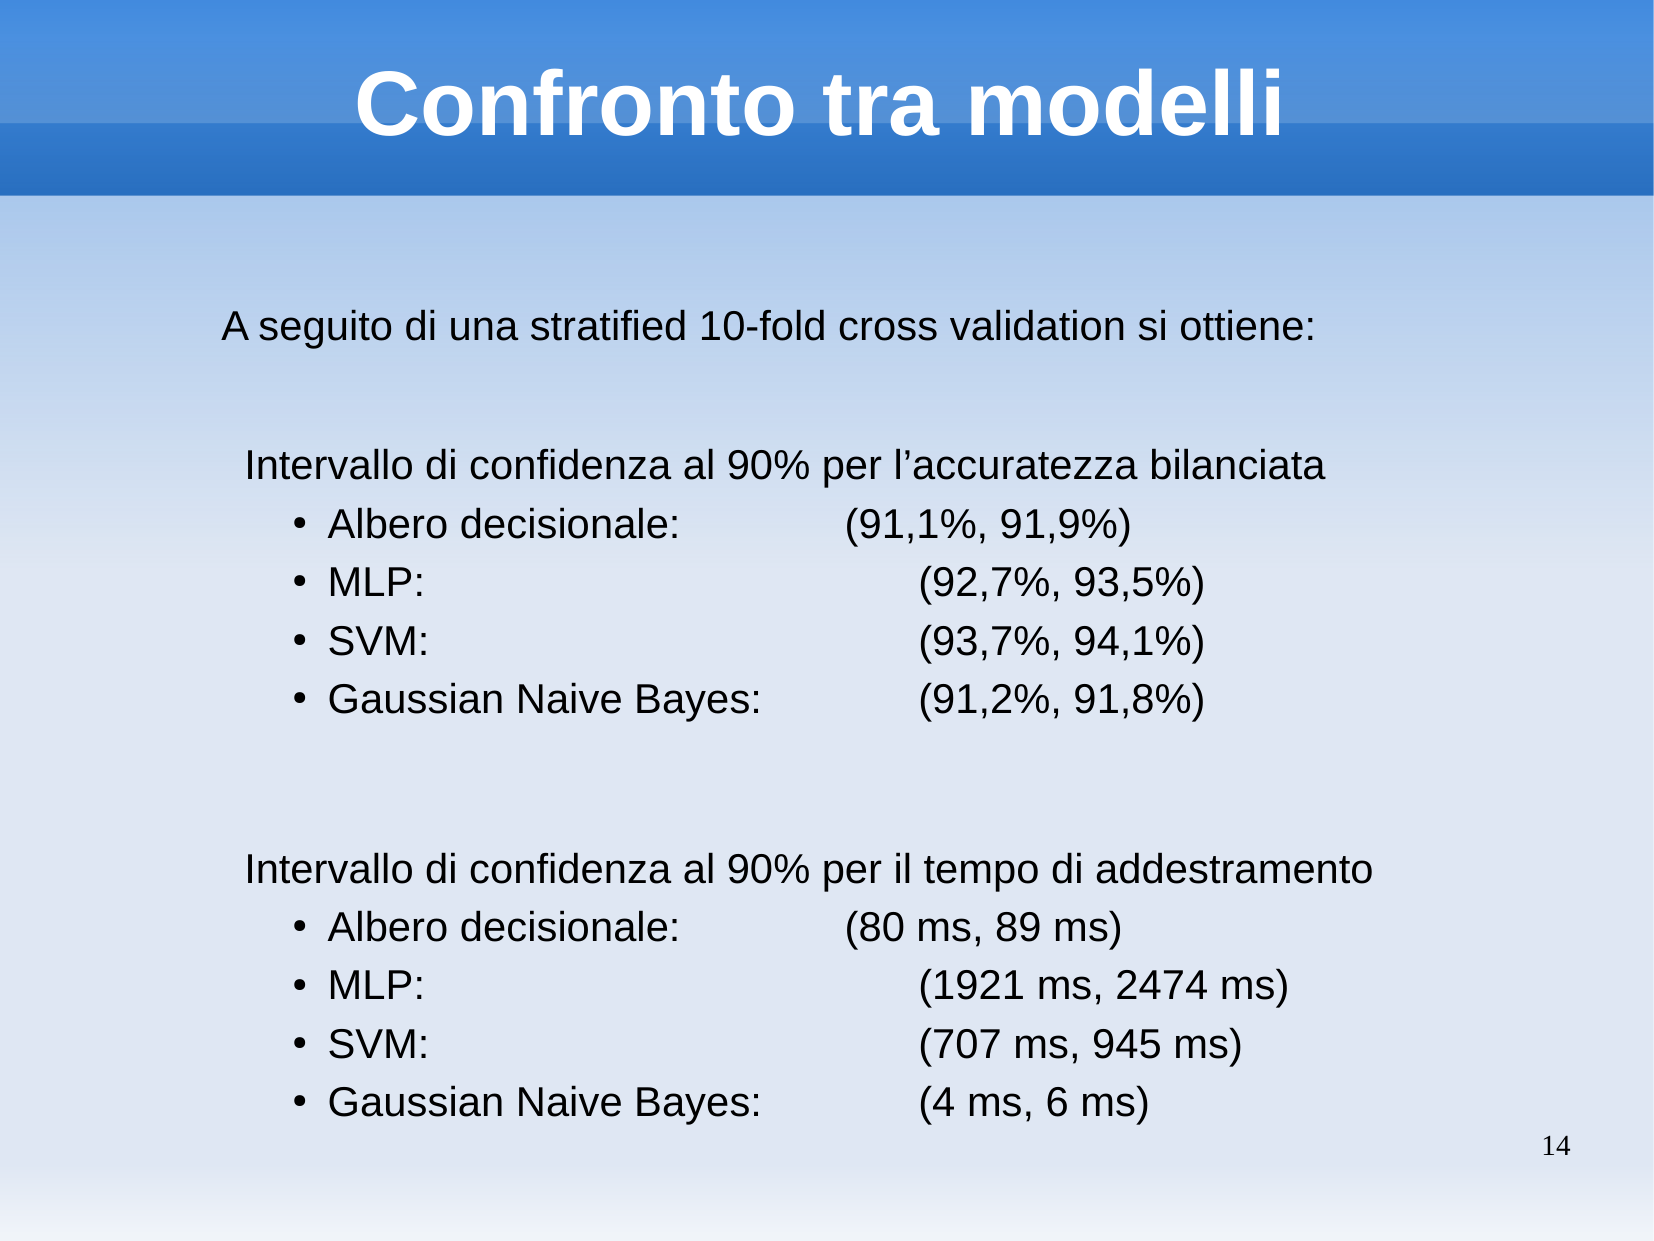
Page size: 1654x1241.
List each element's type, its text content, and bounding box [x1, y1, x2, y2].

title Confronto tra modelli [76, 0, 1565, 208]
text_box A seguito di una stratified 10-fold cross validation si ottiene: Intervallo di confidenza al 90% per l’accuratezza bilanciata Albero decisionale: (91,1%, 91,9%) MLP: (92,7%, 93,5%) SVM: (93,7%, 94,1%) Gaussian Naive Bayes: (91,2%, 91,8%) Intervallo di confidenza al 90% per il tempo di addestramento Albero decisionale: (80 ms, 89 ms) MLP: (1921 ms, 2474 ms) SVM: (707 ms, 945 ms) Gaussian Naive Bayes: (4 ms, 6 ms) [206, 295, 1477, 1093]
picture [0, 0, 1654, 1241]
